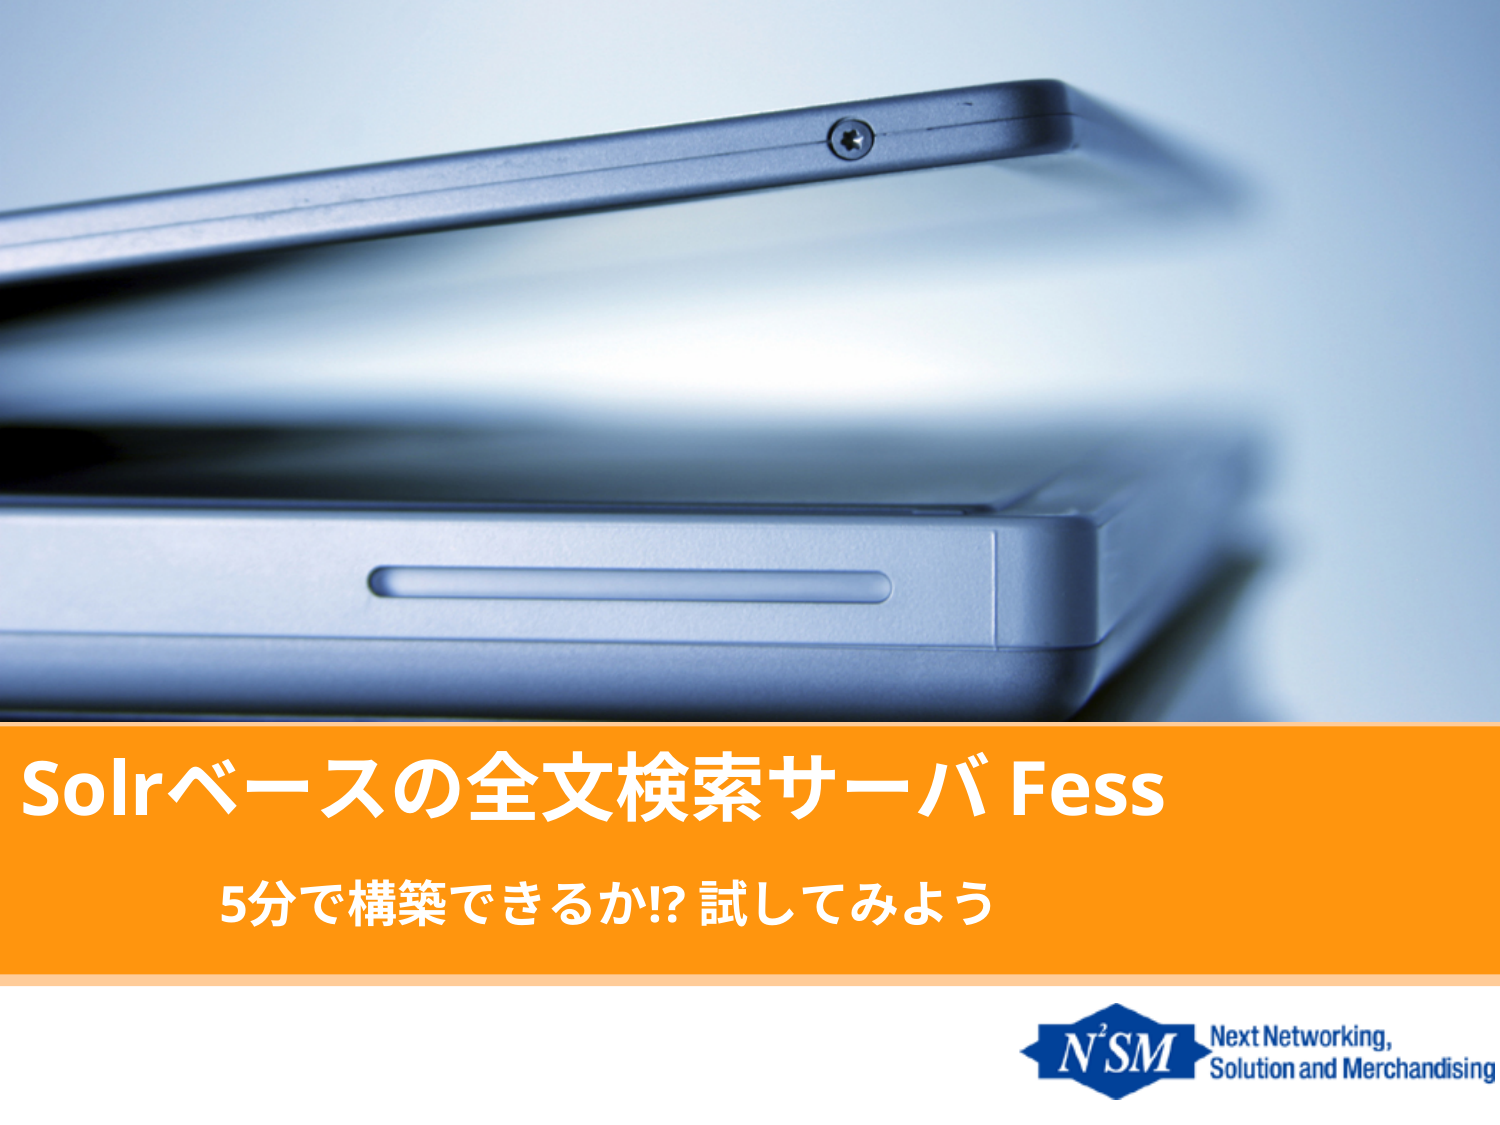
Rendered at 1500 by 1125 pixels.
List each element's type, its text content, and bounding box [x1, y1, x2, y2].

picture [0, 0, 1500, 723]
text_box Solrベースの全文検索サーバ Fess [5, 732, 1270, 839]
picture [1019, 1003, 1495, 1100]
text_box 5分で構築できるか!? 試してみよう [12, 864, 1206, 941]
text_box [0, 723, 1500, 987]
